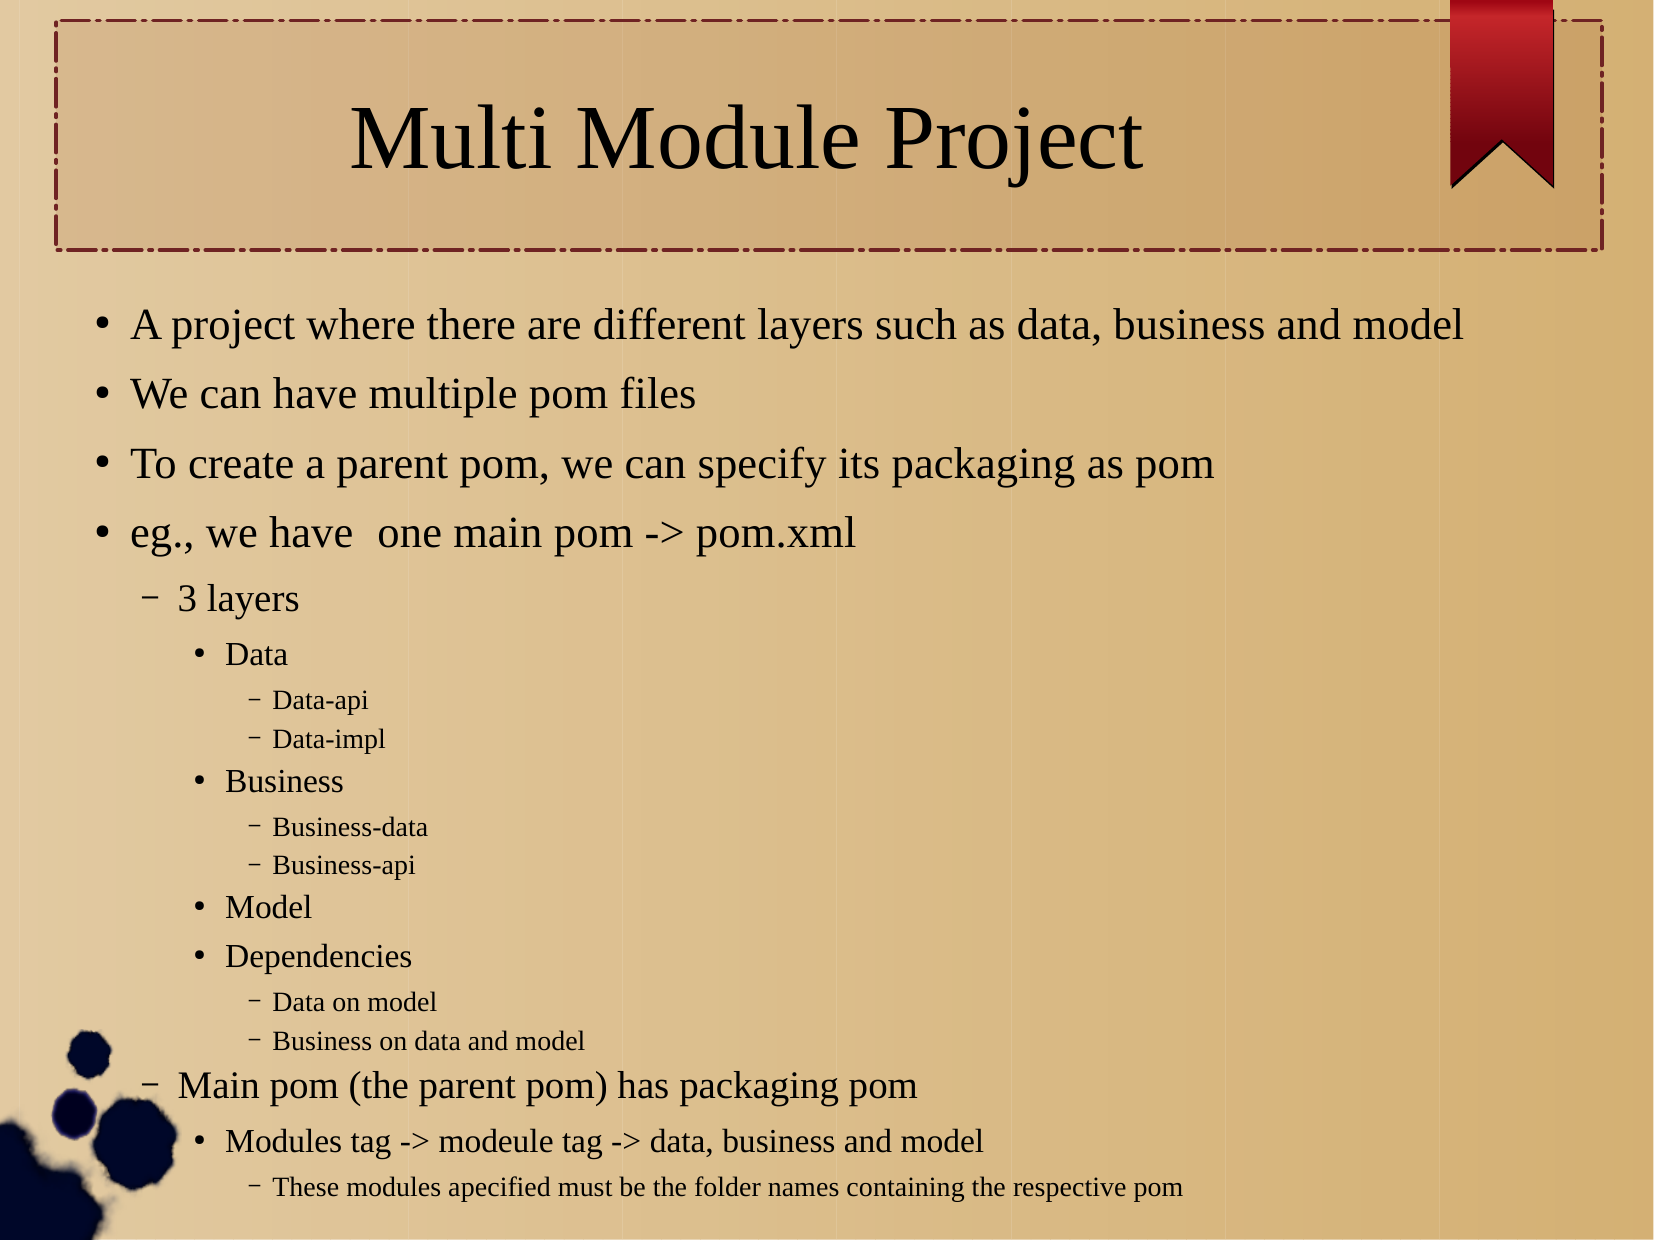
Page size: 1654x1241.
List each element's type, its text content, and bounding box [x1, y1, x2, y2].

title Multi Module Project [82, 47, 1412, 229]
list A project where there are different layers such as data, business and model We can have multiple pom files To create a parent pom, we can specify its packaging as pom eg., we have one main pom -> pom.xml 3 layers Data Data-api Data-impl Business Business-data Business-api Model Dependencies Data on model Business on data and model Main pom (the parent pom) has packaging pom Modules tag -> modeule tag -> data, business and model These modules apecified must be the folder names containing the respective pom [82, 299, 1571, 1205]
